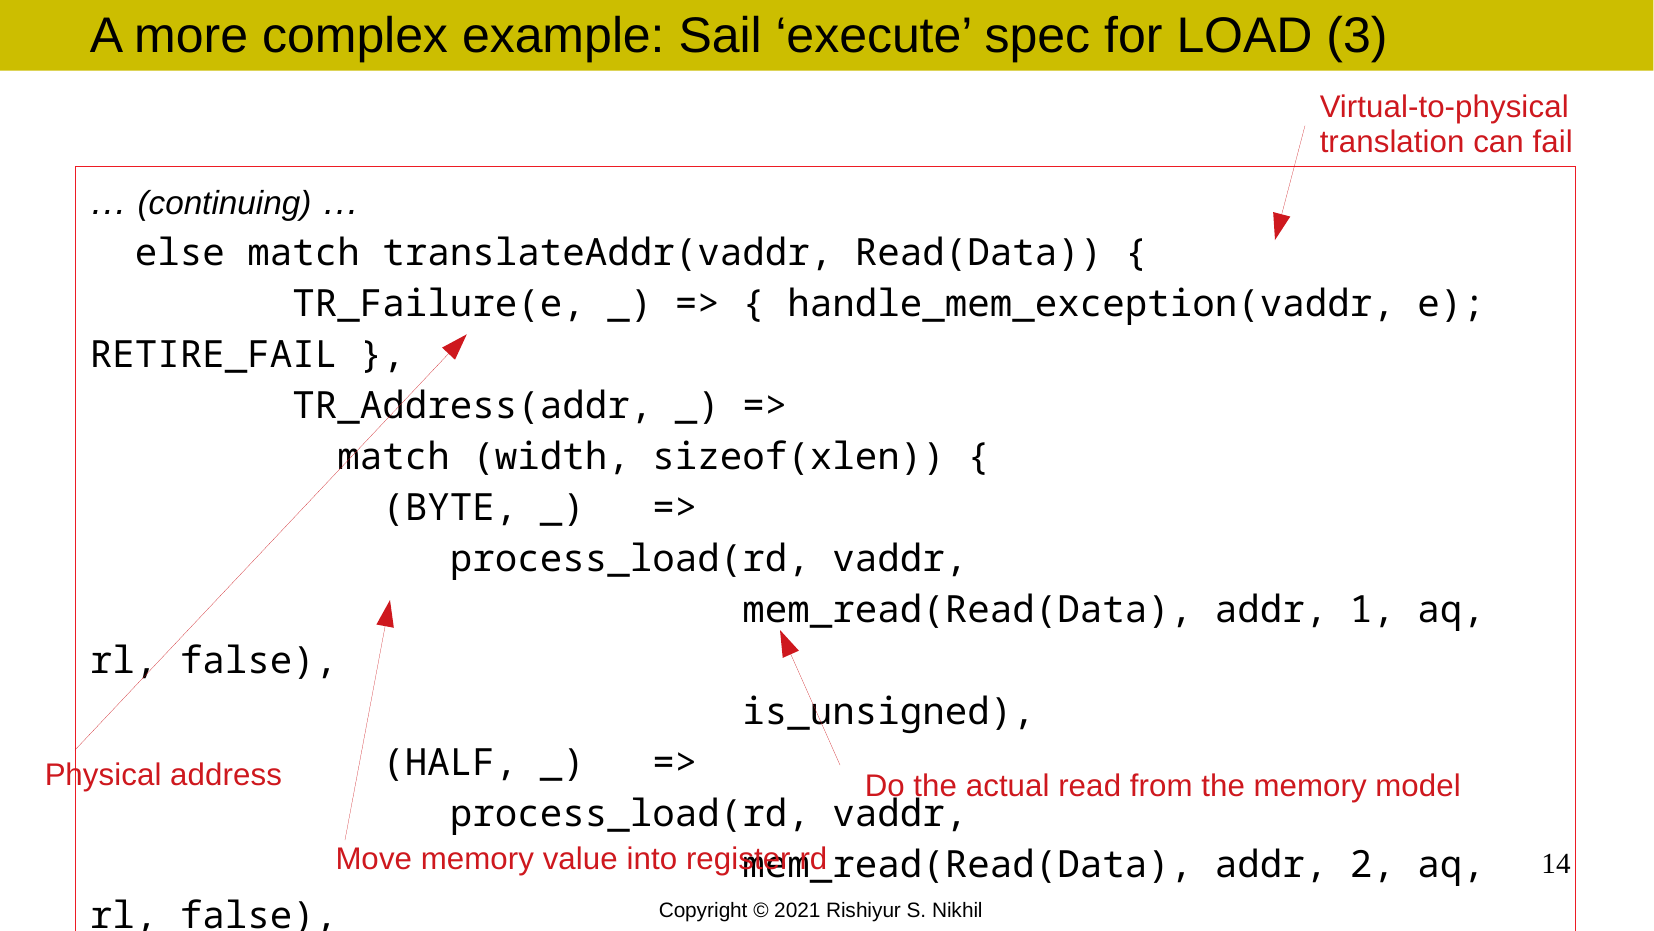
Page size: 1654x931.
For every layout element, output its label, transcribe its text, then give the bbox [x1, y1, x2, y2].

text_box Do the actual read from the memory model [850, 760, 1477, 811]
text_box … (continuing) … else match translateAddr(vaddr, Read(Data)) { TR_Failure(e, _) => { handle_mem_exception(vaddr, e); RETIRE_FAIL }, TR_Address(addr, _) => match (width, sizeof(xlen)) { (BYTE, _) => process_load(rd, vaddr, mem_read(Read(Data), addr, 1, aq, rl, false), is_unsigned), (HALF, _) => process_load(rd, vaddr, mem_read(Read(Data), addr, 2, aq, rl, false), is_unsigned), … (and so on for WORD and DWORD) … [75, 166, 1576, 719]
text_box Move memory value into register rd [320, 834, 844, 884]
text_box Physical address [30, 750, 298, 800]
text_box Virtual-to-physical translation can fail [1305, 81, 1589, 167]
text_box A more complex example: Sail ‘execute’ spec for LOAD (3) [0, 0, 1654, 71]
